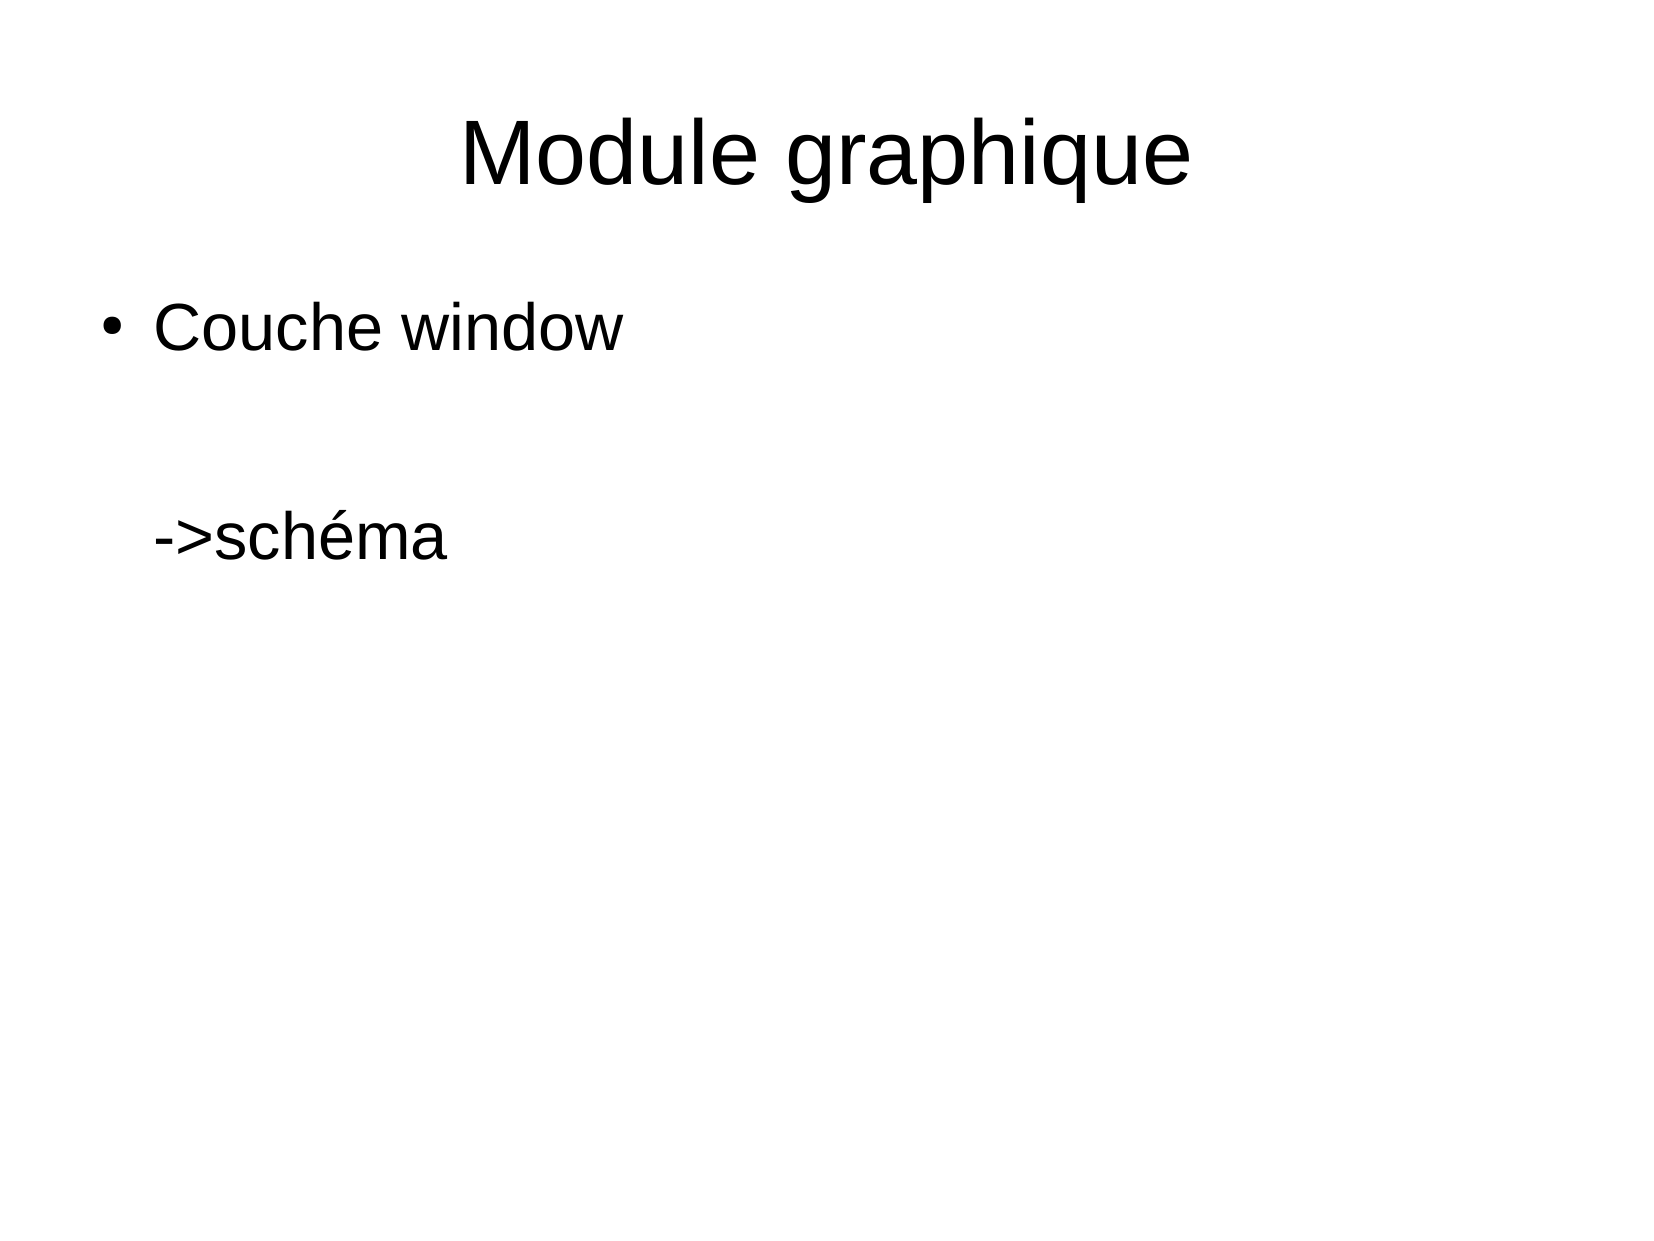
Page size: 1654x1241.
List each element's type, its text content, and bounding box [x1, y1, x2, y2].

title Module graphique [82, 49, 1571, 257]
list Couche window ->schéma [82, 290, 1538, 1010]
